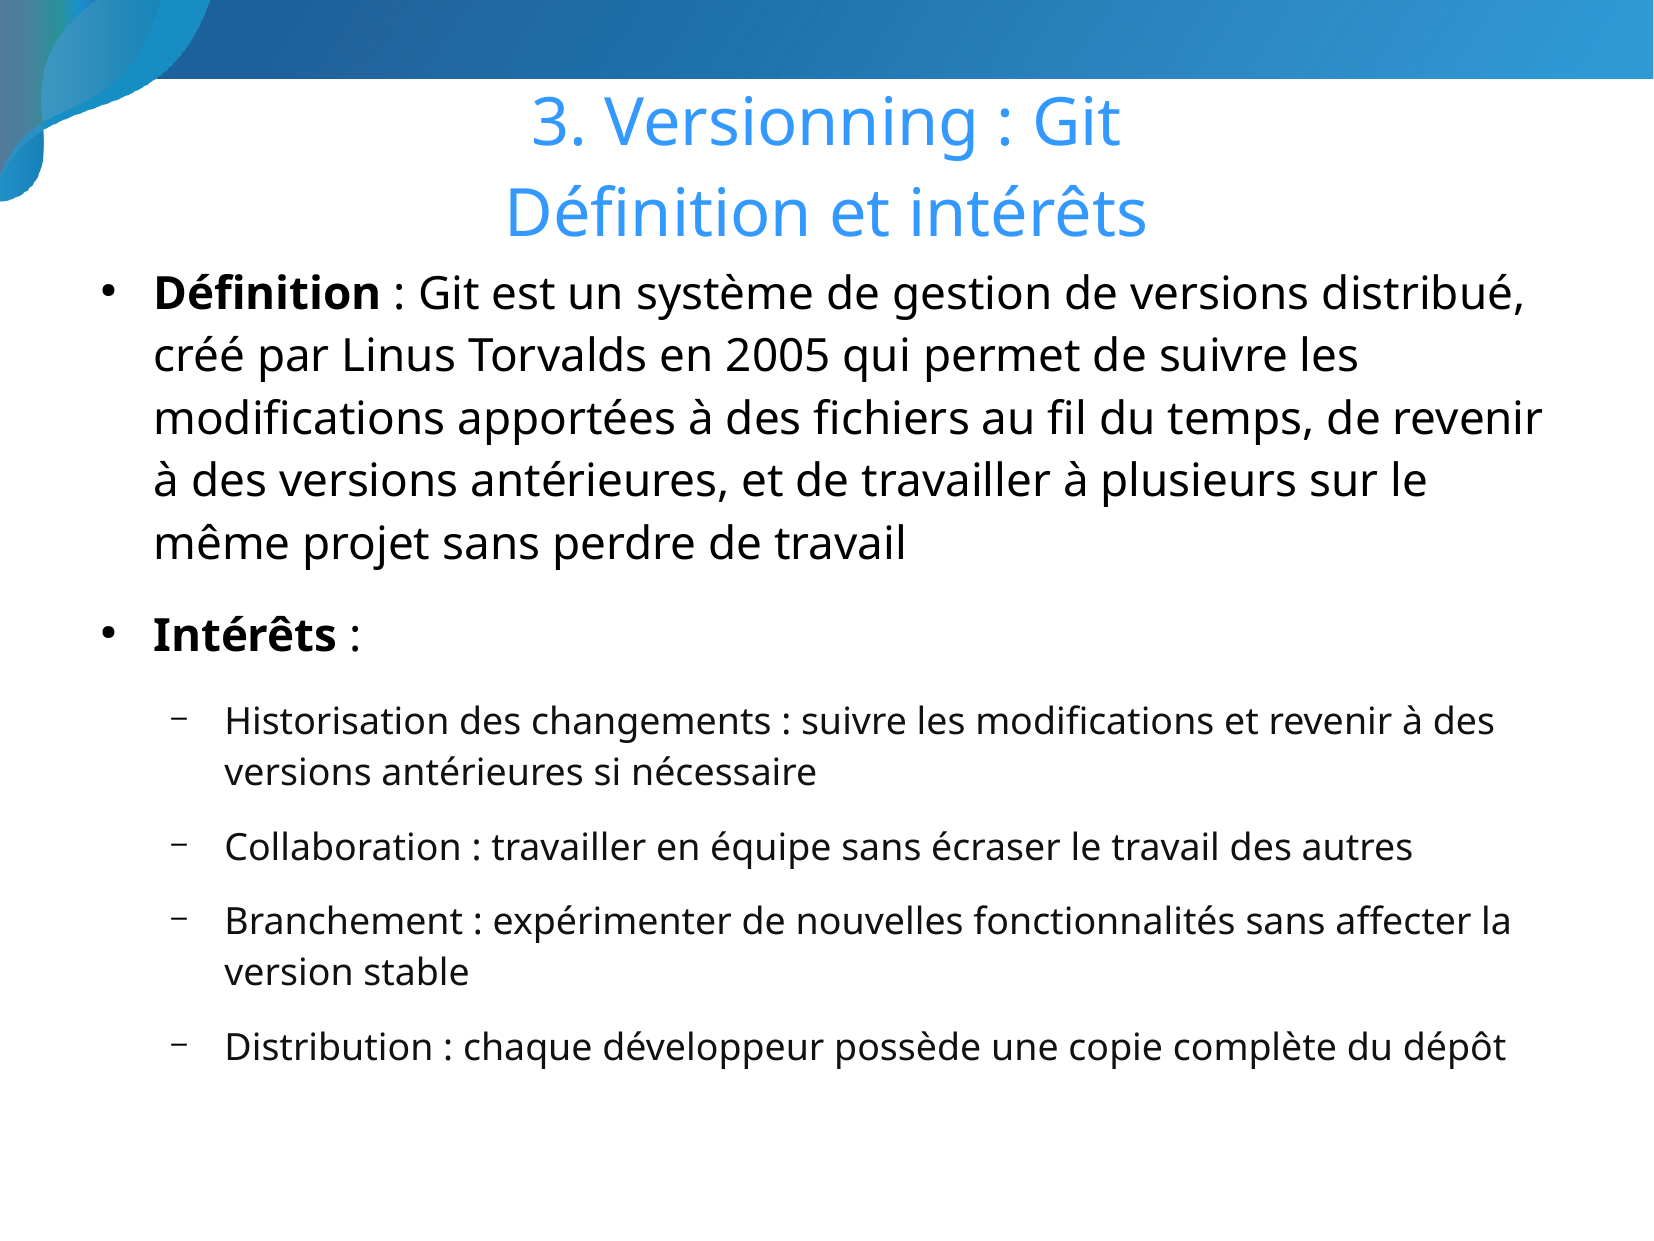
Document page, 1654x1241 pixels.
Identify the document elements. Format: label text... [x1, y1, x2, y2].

picture [0, 0, 1654, 1241]
title 3. Versionning : Git Définition et intérêts [82, 68, 1571, 261]
list Définition : Git est un système de gestion de versions distribué, créé par Linus Torvalds en 2005 qui permet de suivre les modifications apportées à des fichiers au fil du temps, de revenir à des versions antérieures, et de travailler à plusieurs sur le même projet sans perdre de travail Intérêts : Historisation des changements : suivre les modifications et revenir à des versions antérieures si nécessaire Collaboration : travailler en équipe sans écraser le travail des autres Branchement : expérimenter de nouvelles fonctionnalités sans affecter la version stable Distribution : chaque développeur possède une copie complète du dépôt [82, 288, 1571, 1043]
